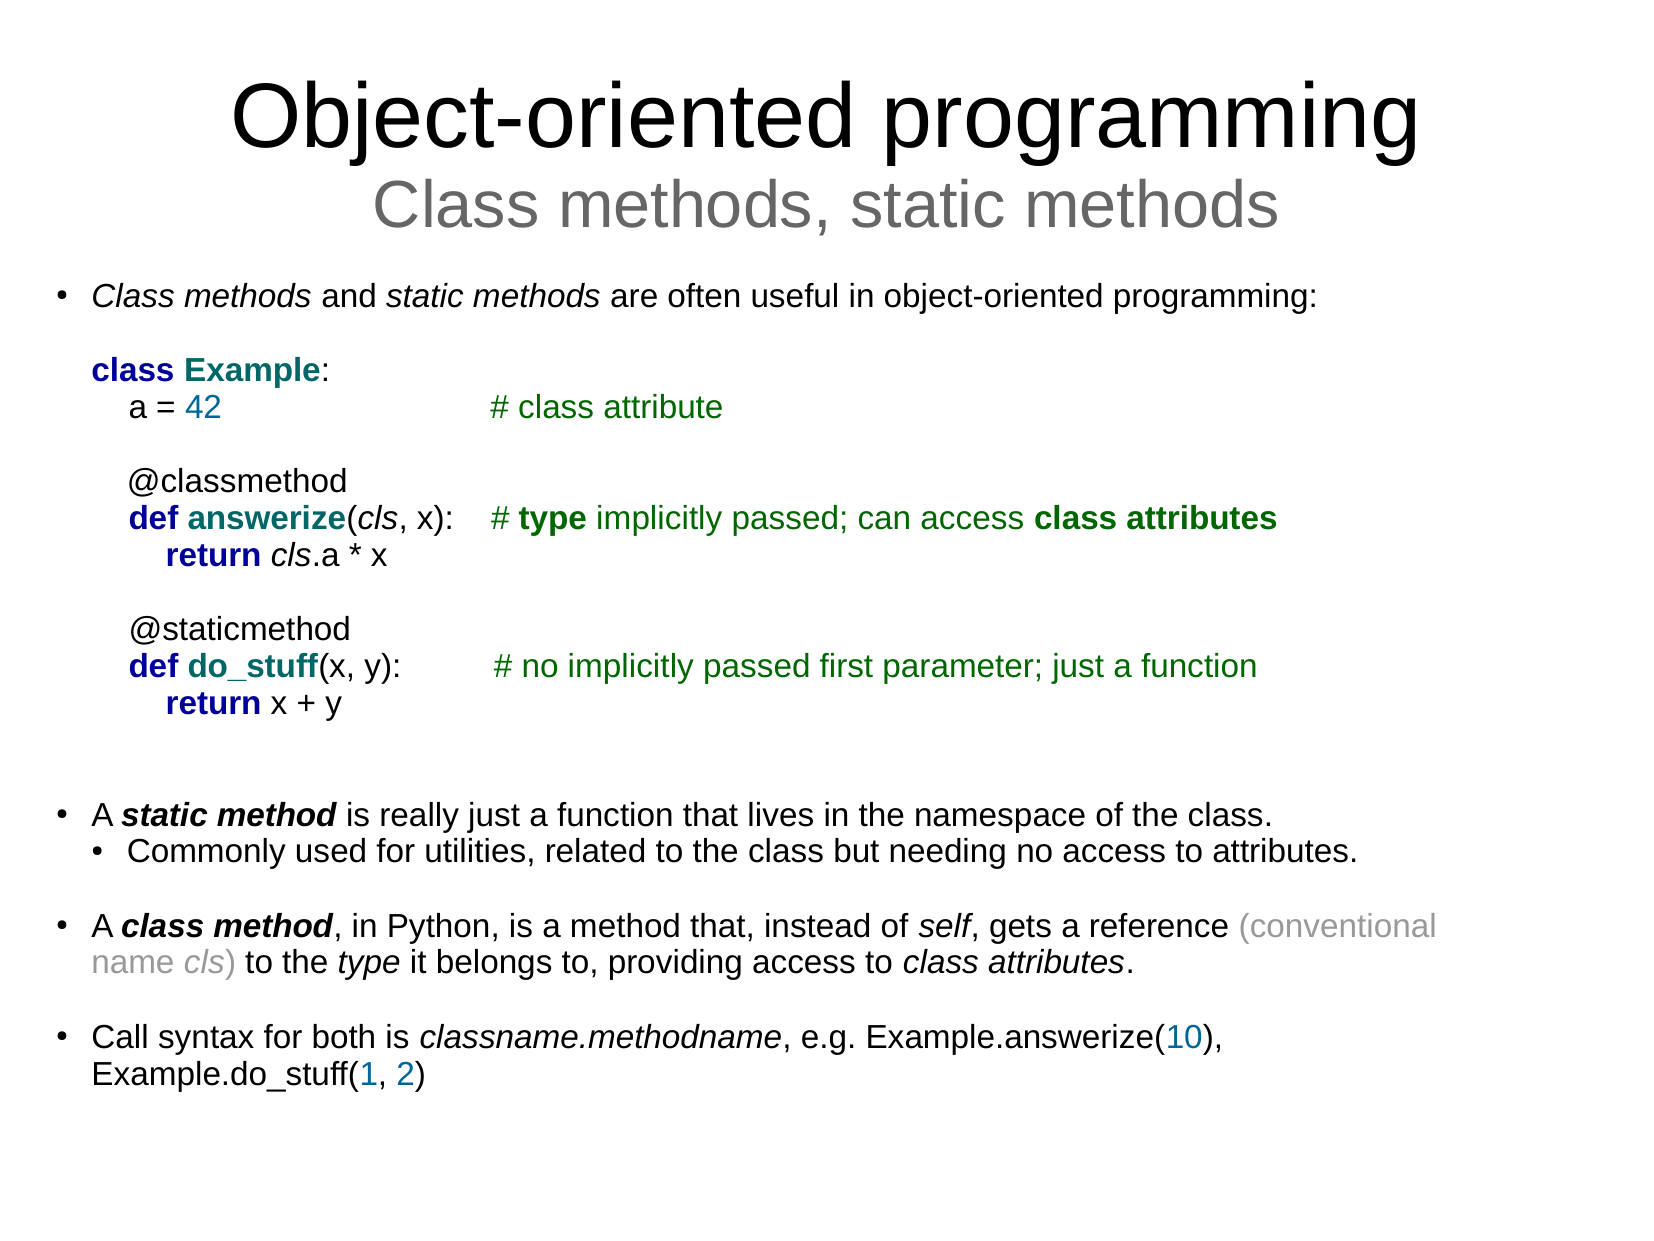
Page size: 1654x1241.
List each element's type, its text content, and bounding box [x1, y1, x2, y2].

text_box Class methods and static methods are often useful in object-oriented programming: class Example: a = 42 # class attribute @classmethod def answerize(cls, x): # type implicitly passed; can access class attributes return cls.a * x @staticmethod def do_stuff(x, y): # no implicitly passed first parameter; just a function return x + y A static method is really just a function that lives in the namespace of the class. Commonly used for utilities, related to the class but needing no access to attributes. A class method, in Python, is a method that, instead of self, gets a reference (conventional name cls) to the type it belongs to, providing access to class attributes. Call syntax for both is classname.methodname, e.g. Example.answerize(10), Example.do_stuff(1, 2) [41, 270, 1519, 1148]
title Object-oriented programming Class methods, static methods [82, 49, 1571, 257]
